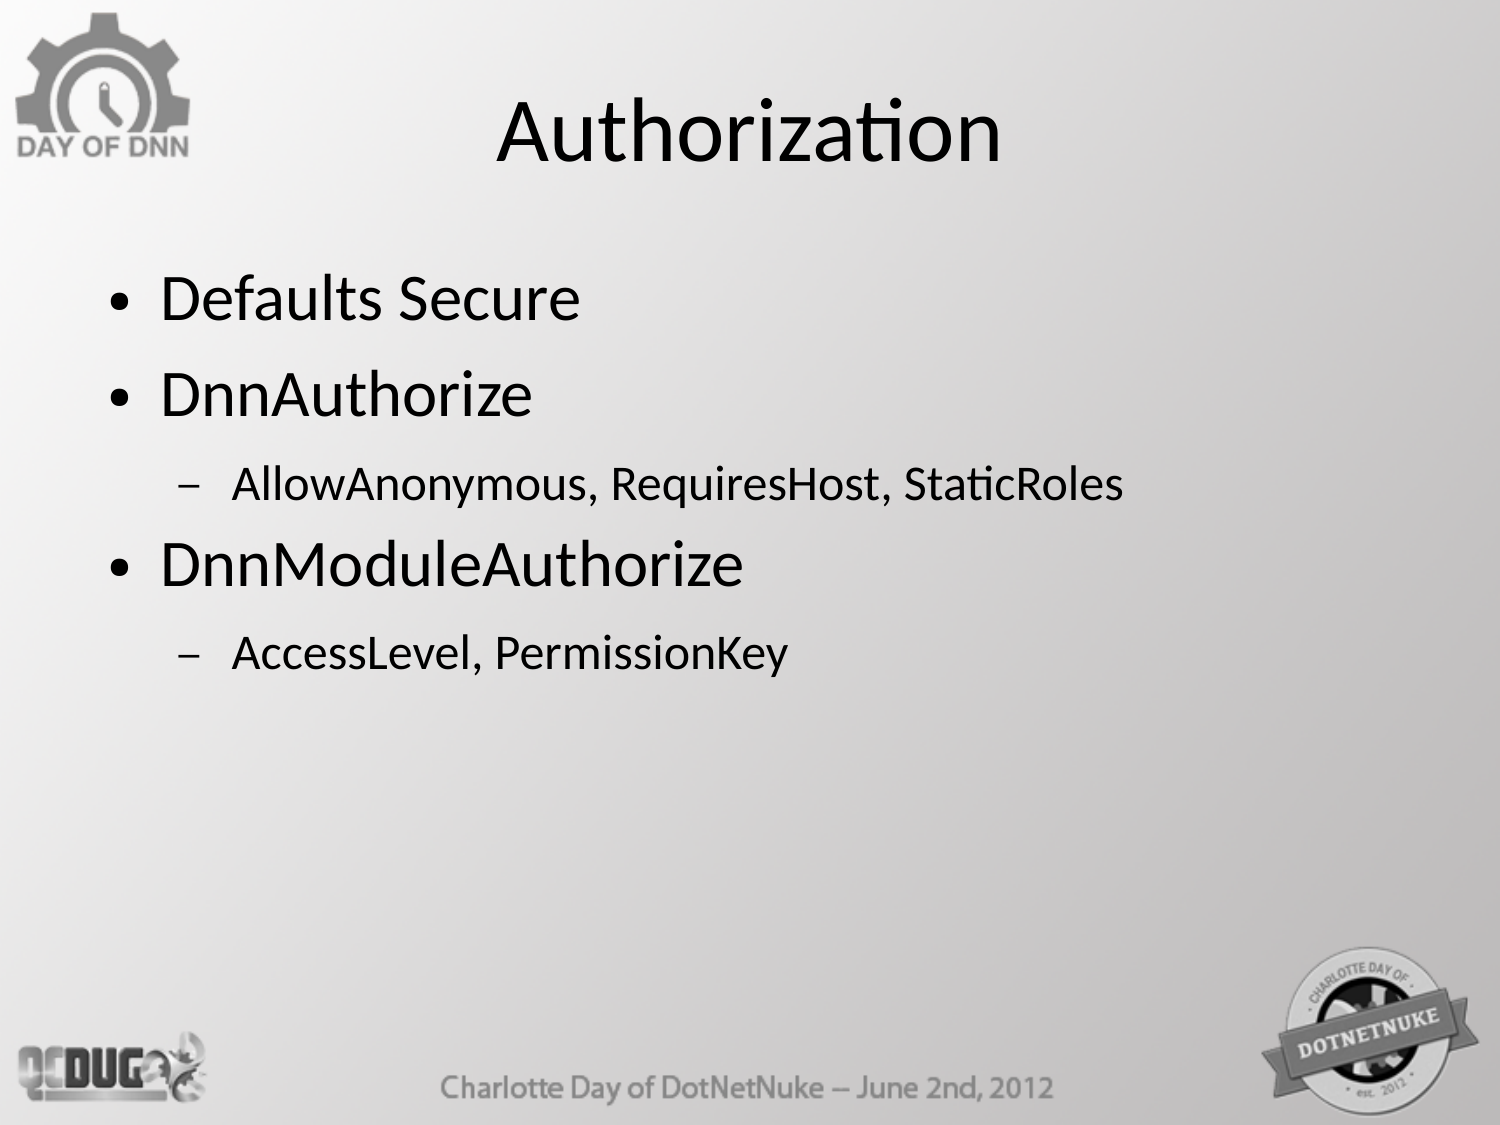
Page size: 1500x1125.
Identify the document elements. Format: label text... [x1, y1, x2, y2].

title Authorization [75, 45, 1425, 233]
picture [0, 0, 1500, 1125]
list Defaults Secure DnnAuthorize AllowAnonymous, RequiresHost, StaticRoles DnnModuleAuthorize AccessLevel, PermissionKey [75, 262, 1425, 1005]
